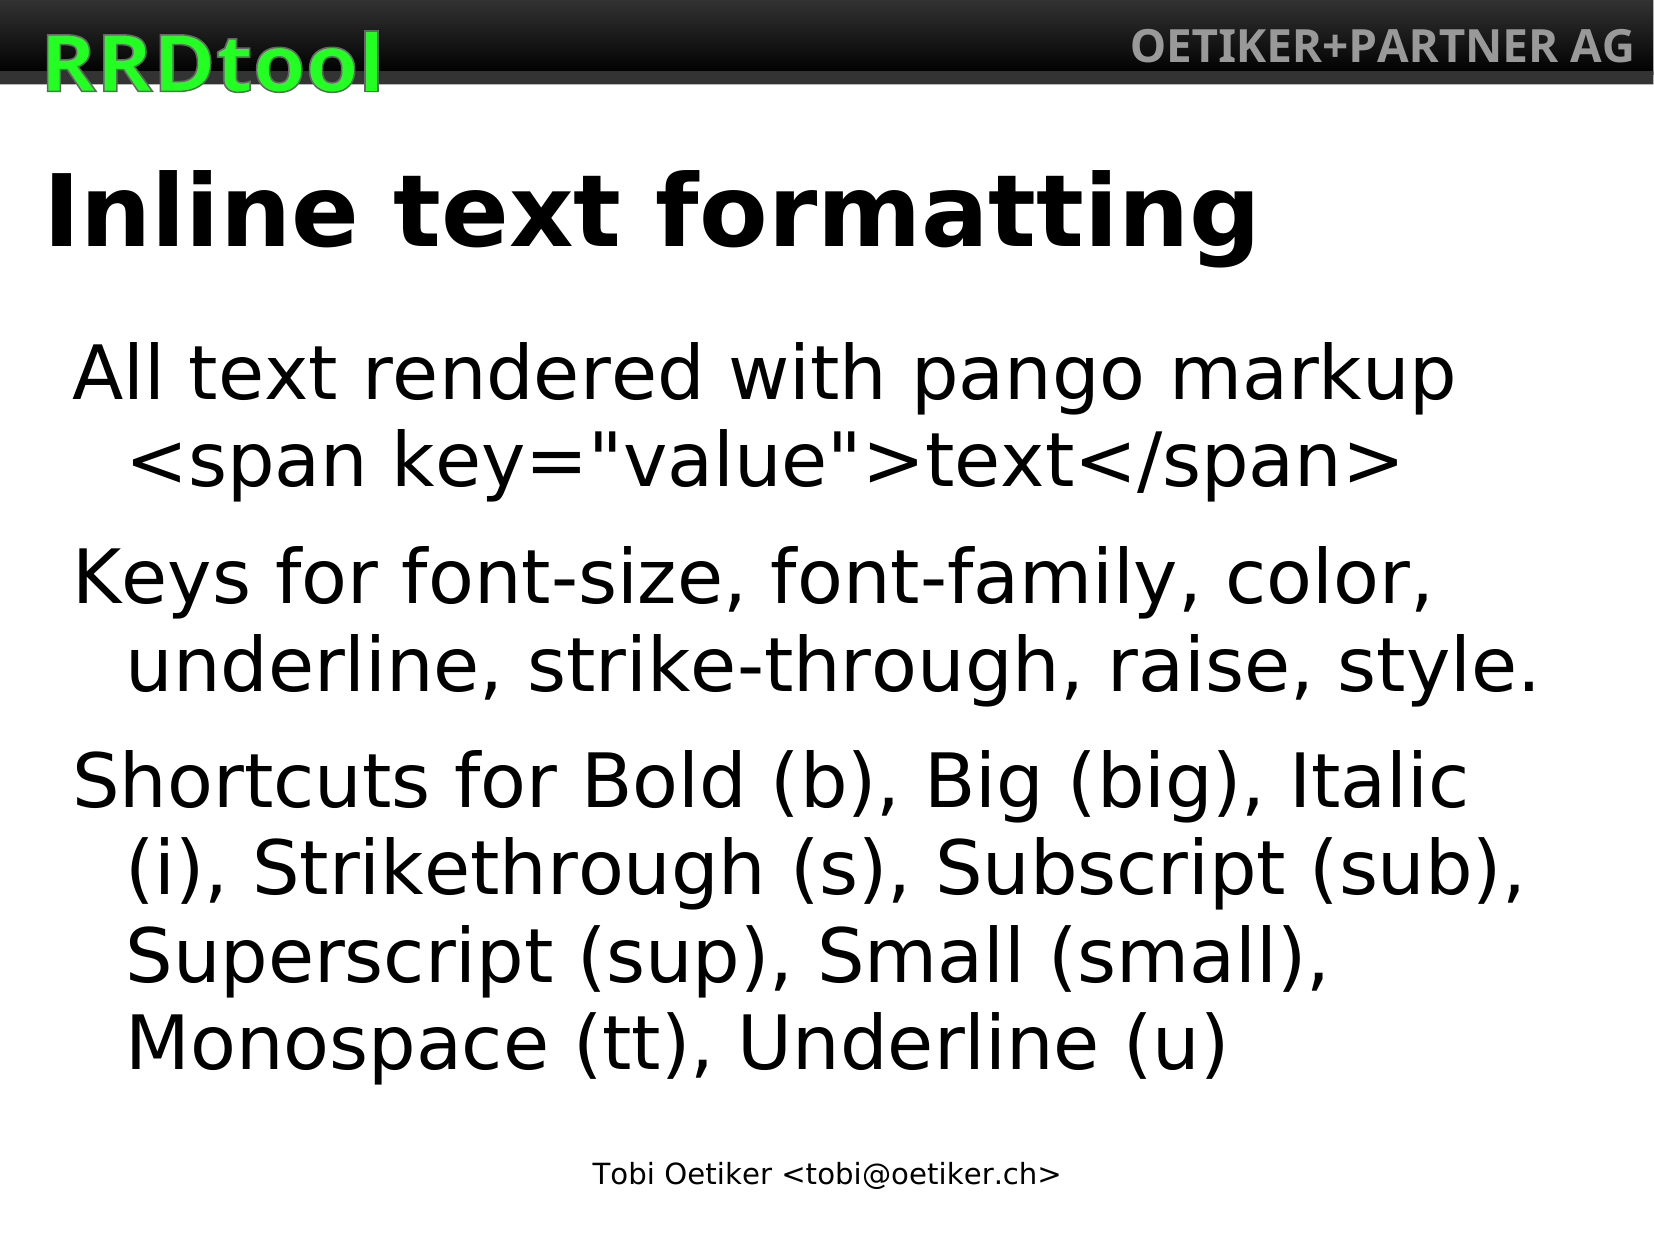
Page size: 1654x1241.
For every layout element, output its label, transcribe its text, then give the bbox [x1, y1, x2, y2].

list All text rendered with pango markup <span key="value">text</span> Keys for font-size, font-family, color, underline, strike-through, raise, style. Shortcuts for Bold (b), Big (big), Italic (i), Strikethrough (s), Subscript (sub), Superscript (sup), Small (small), Monospace (tt), Underline (u) [54, 330, 1576, 1088]
title Inline text formatting [43, 144, 1582, 280]
